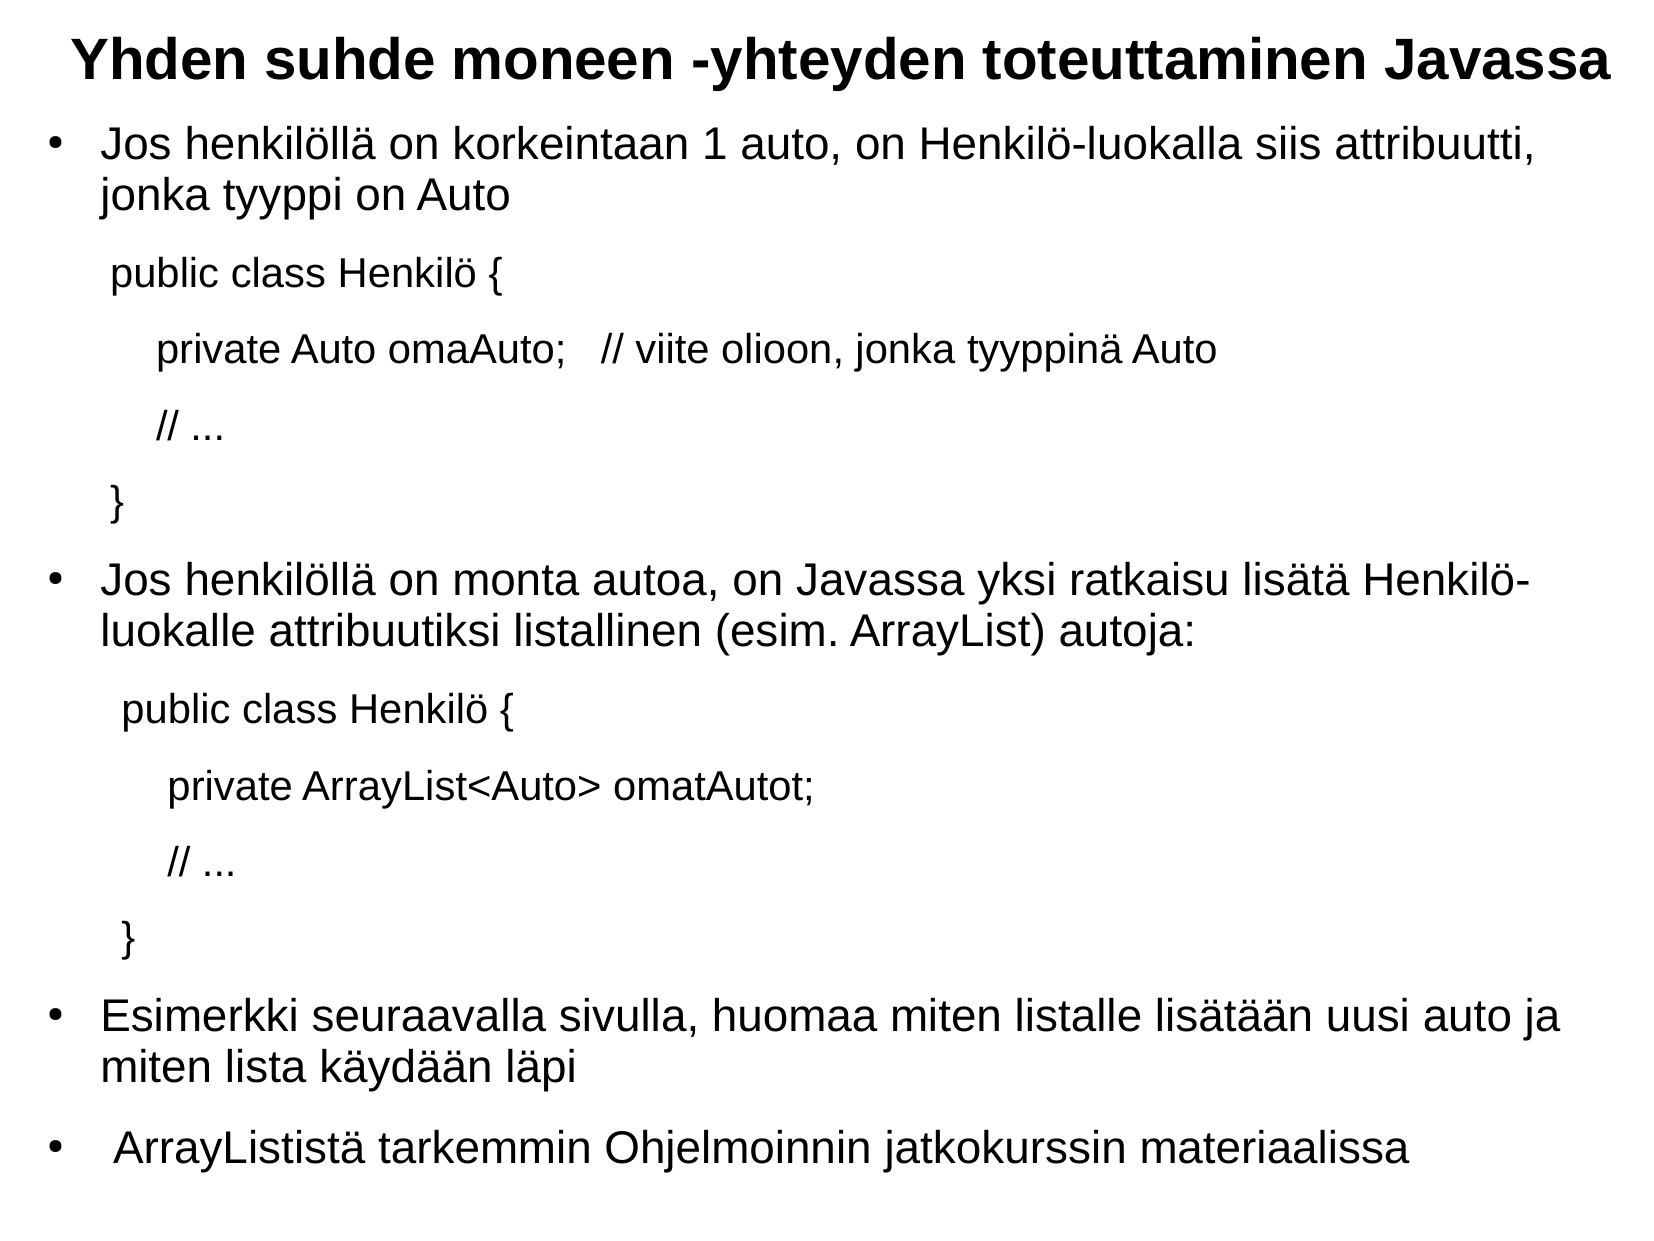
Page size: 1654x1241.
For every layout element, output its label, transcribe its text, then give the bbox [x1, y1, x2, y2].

list Jos henkilöllä on korkeintaan 1 auto, on Henkilö-luokalla siis attribuutti, jonka tyyppi on Auto public class Henkilö { private Auto omaAuto; // viite olioon, jonka tyyppinä Auto // ... } Jos henkilöllä on monta autoa, on Javassa yksi ratkaisu lisätä Henkilö-luokalle attribuutiksi listallinen (esim. ArrayList) autoja: public class Henkilö { private ArrayList<Auto> omatAutot; // ... } Esimerkki seuraavalla sivulla, huomaa miten listalle lisätään uusi auto ja miten lista käydään läpi ArrayLististä tarkemmin Ohjelmoinnin jatkokurssin materiaalissa [29, 118, 1625, 1211]
title Yhden suhde moneen -yhteyden toteuttaminen Javassa [29, 26, 1654, 92]
